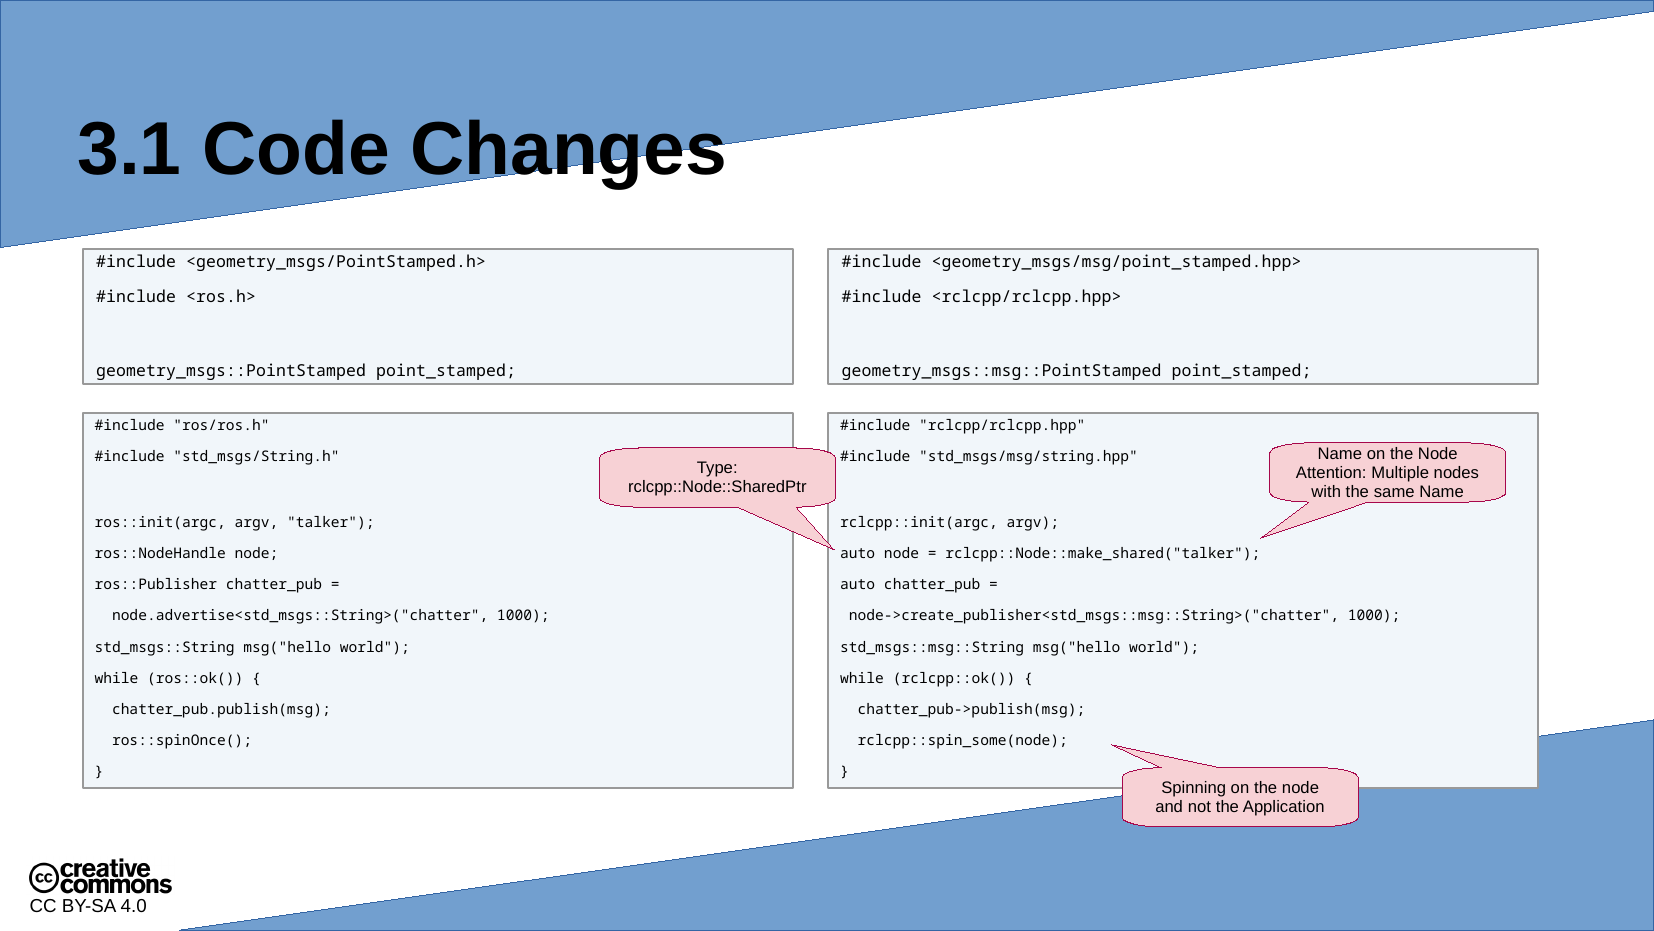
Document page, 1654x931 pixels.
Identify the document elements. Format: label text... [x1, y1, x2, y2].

text_box Spinning on the node and not the Application [1111, 744, 1359, 827]
list #include "rclcpp/rclcpp.hpp" #include "std_msgs/msg/string.hpp" rclcpp::init(argc, argv); auto node = rclcpp::Node::make_shared("talker"); auto chatter_pub = node->create_publisher<std_msgs::msg::String>("chatter", 1000); std_msgs::msg::String msg("hello world"); while (rclcpp::ok()) { chatter_pub->publish(msg); rclcpp::spin_some(node); } [828, 413, 1539, 788]
list #include "ros/ros.h" #include "std_msgs/String.h" ros::init(argc, argv, "talker"); ros::NodeHandle node; ros::Publisher chatter_pub = node.advertise<std_msgs::String>("chatter", 1000); std_msgs::String msg("hello world"); while (ros::ok()) { chatter_pub.publish(msg); ros::spinOnce(); } [82, 413, 793, 788]
list #include <geometry_msgs/msg/point_stamped.hpp> #include <rclcpp/rclcpp.hpp> geometry_msgs::msg::PointStamped point_stamped; [828, 248, 1539, 384]
text_box Type: rclcpp::Node::SharedPtr [599, 447, 836, 550]
list #include <geometry_msgs/PointStamped.h> #include <ros.h> geometry_msgs::PointStamped point_stamped; [82, 248, 793, 384]
title 3.1 Code Changes [77, 69, 1488, 227]
text_box Name on the Node Attention: Multiple nodes with the same Name [1260, 442, 1506, 539]
picture [26, 856, 175, 895]
